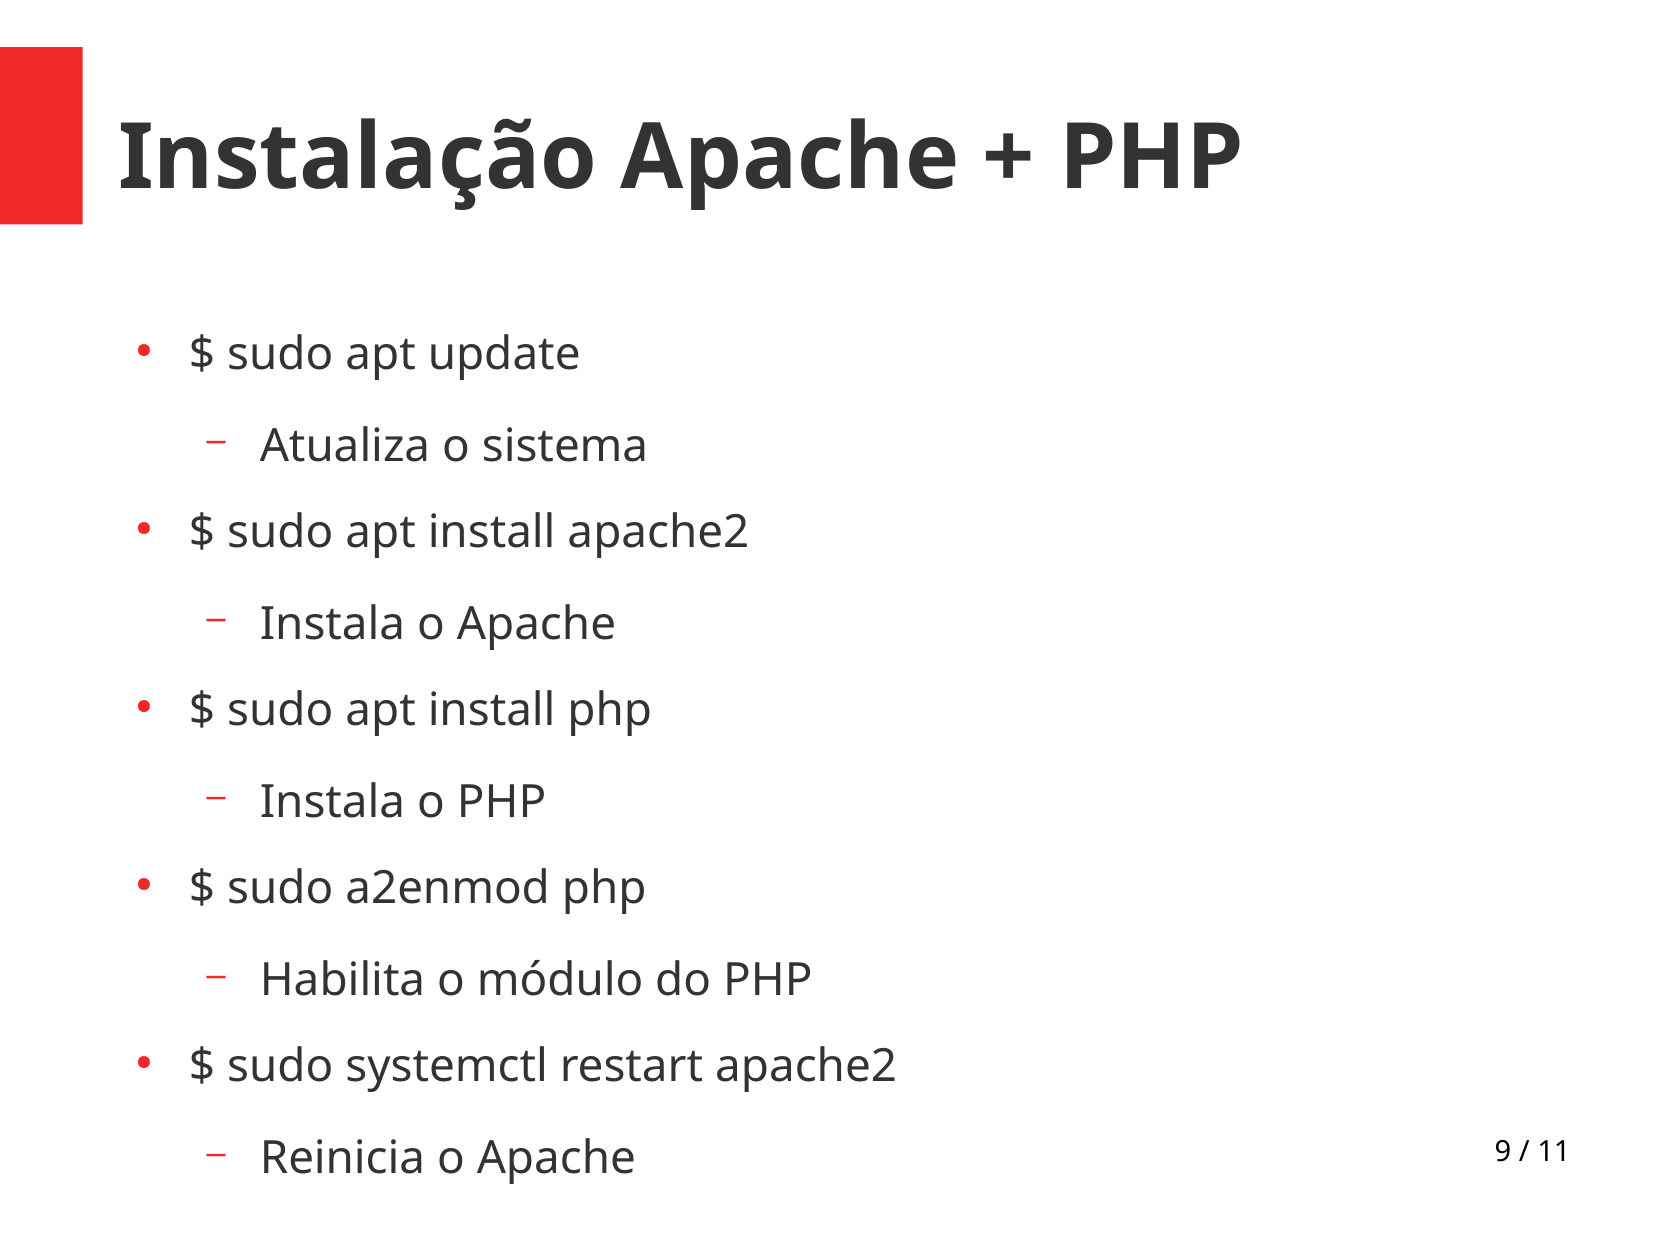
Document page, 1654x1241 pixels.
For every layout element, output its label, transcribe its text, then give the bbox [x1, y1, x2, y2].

title Instalação Apache + PHP [118, 49, 1571, 257]
list $ sudo apt update Atualiza o sistema $ sudo apt install apache2 Instala o Apache $ sudo apt install php Instala o PHP $ sudo a2enmod php Habilita o módulo do PHP $ sudo systemctl restart apache2 Reinicia o Apache [118, 320, 1536, 1040]
